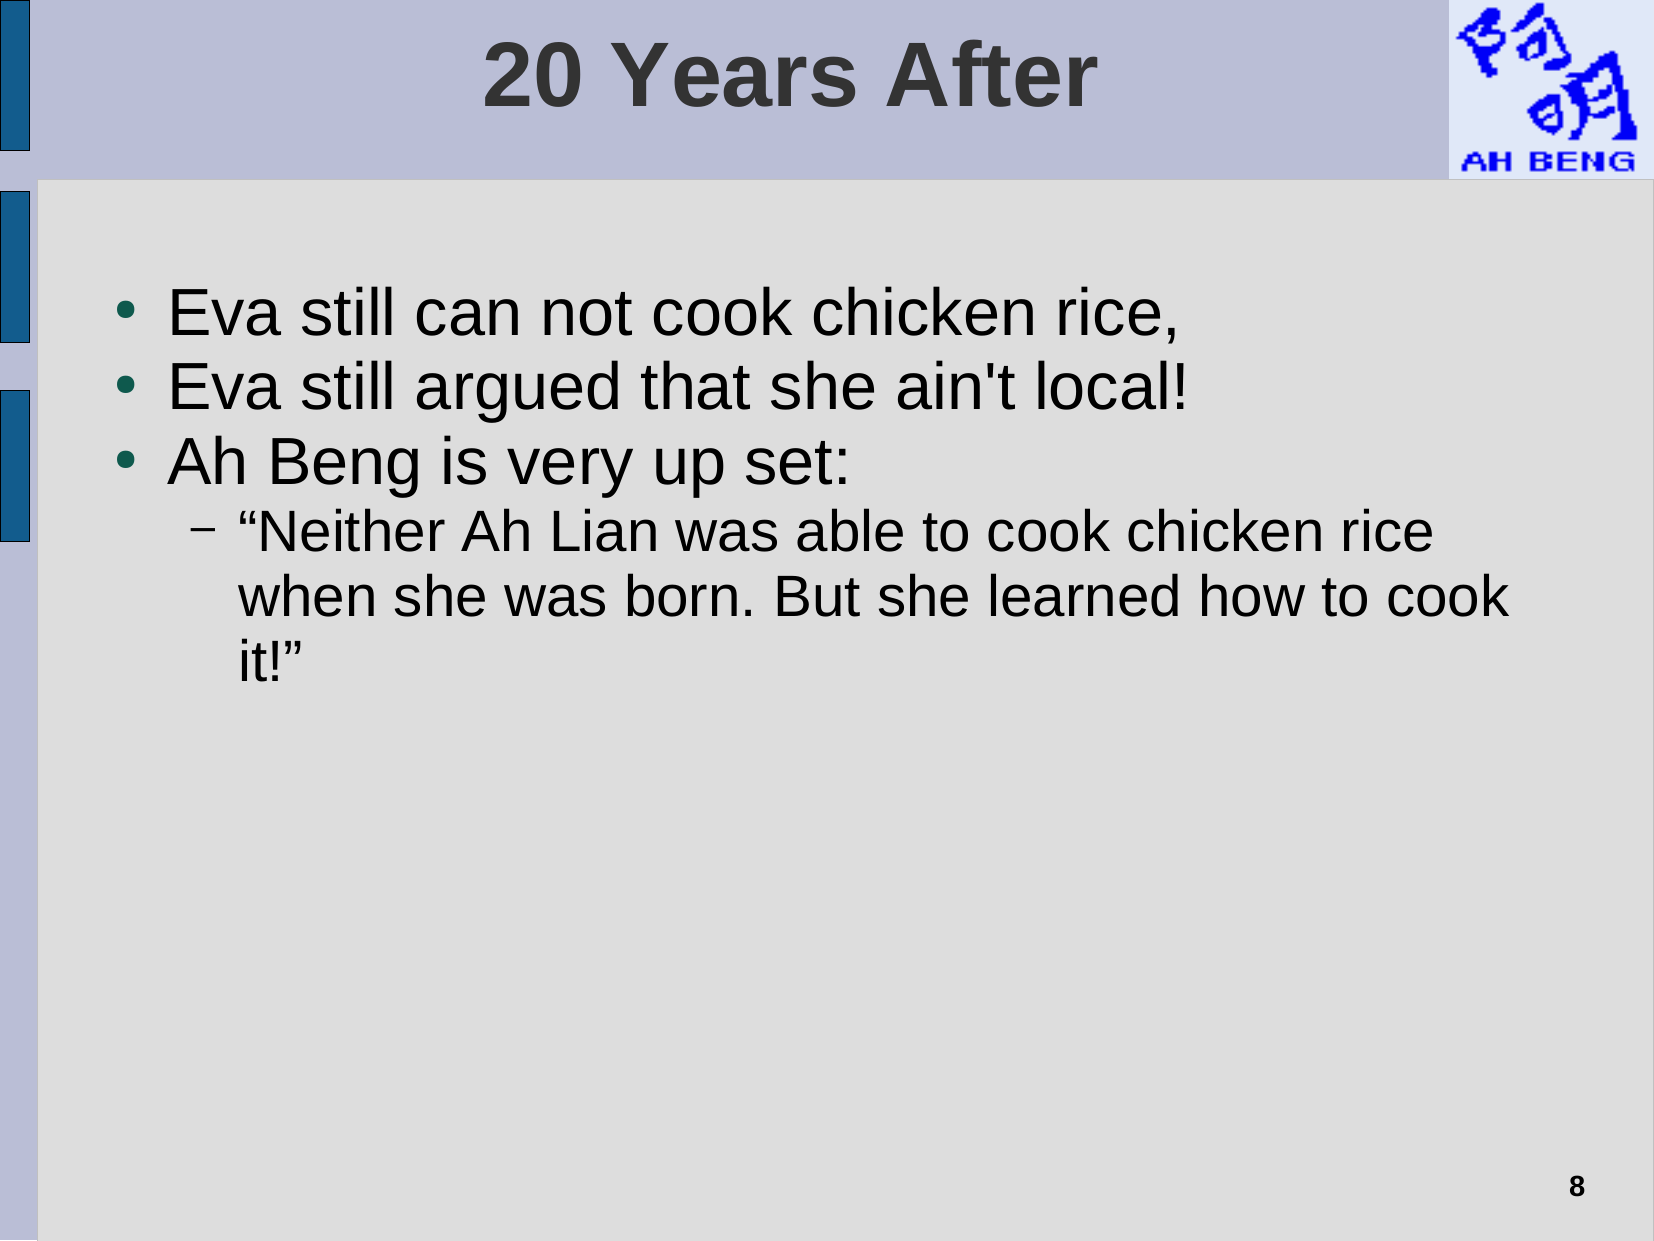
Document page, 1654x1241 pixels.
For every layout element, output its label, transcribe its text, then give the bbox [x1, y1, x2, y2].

list Eva still can not cook chicken rice, Eva still argued that she ain't local! Ah Beng is very up set: “Neither Ah Lian was able to cook chicken rice when she was born. But she learned how to cook it!” [96, 274, 1550, 770]
picture [1449, 0, 1654, 179]
title 20 Years After [112, 0, 1470, 151]
